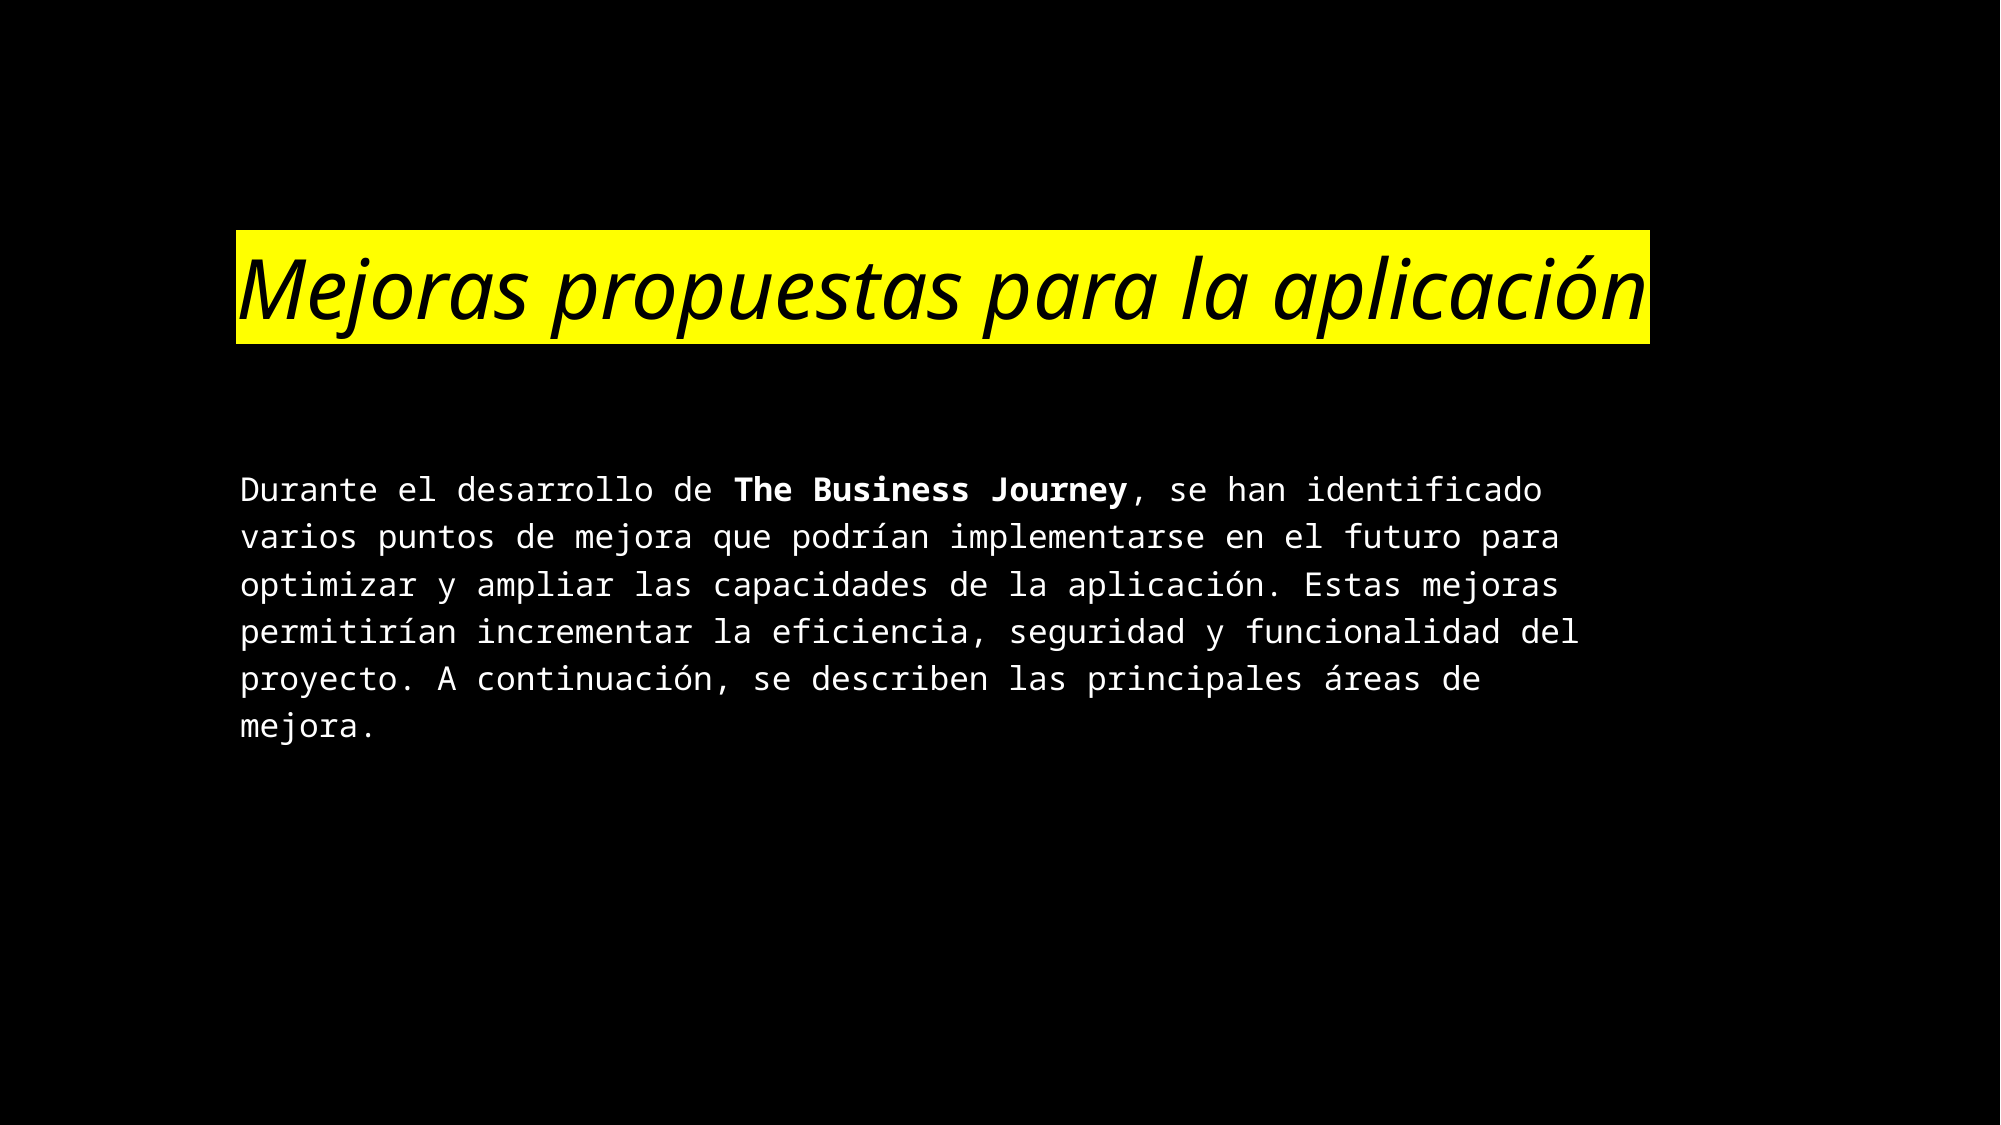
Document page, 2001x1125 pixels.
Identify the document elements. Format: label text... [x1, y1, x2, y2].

list Durante el desarrollo de The Business Journey, se han identificado varios puntos de mejora que podrían implementarse en el futuro para optimizar y ampliar las capacidades de la aplicación. Estas mejoras permitirían incrementar la eficiencia, seguridad y funcionalidad del proyecto. A continuación, se describen las principales áreas de mejora. [225, 453, 1629, 754]
text_box Mejoras propuestas para la aplicación [221, 84, 1779, 344]
